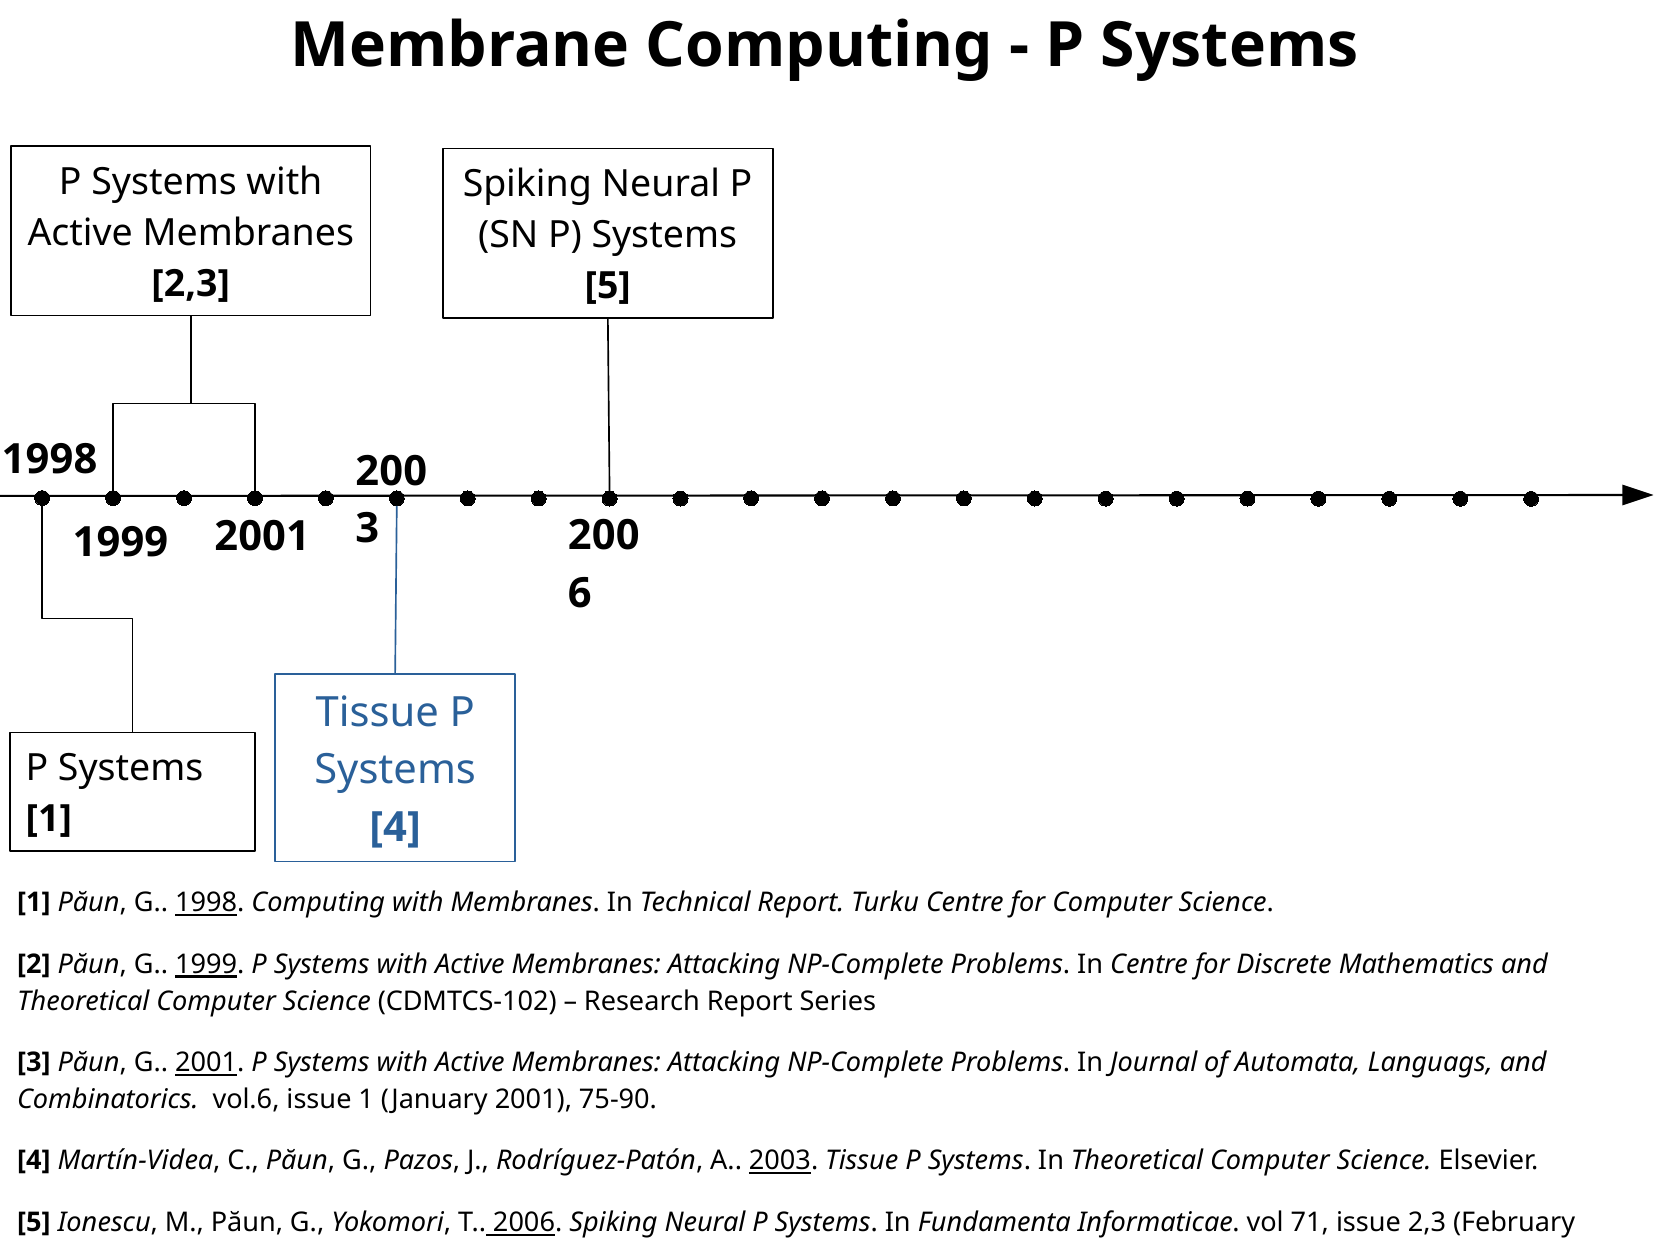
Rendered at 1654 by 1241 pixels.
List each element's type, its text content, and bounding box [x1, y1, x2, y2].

text_box [1098, 491, 1114, 507]
text_box [1] Păun, G.. 1998. Computing with Membranes. In Technical Report. Turku Centre for Computer Science. [2] Păun, G.. 1999. P Systems with Active Membranes: Attacking NP-Complete Problems. In Centre for Discrete Mathematics and Theoretical Computer Science (CDMTCS-102) – Research Report Series [3] Păun, G.. 2001. P Systems with Active Membranes: Attacking NP-Complete Problems. In Journal of Automata, Languags, and Combinatorics. vol.6, issue 1 (January 2001), 75-90. [4] Martín-Videa, C., Păun, G., Pazos, J., Rodríguez-Patón, A.. 2003. Tissue P Systems. In Theoretical Computer Science. Elsevier. [5] Ionescu, M., Păun, G., Yokomori, T.. 2006. Spiking Neural P Systems. In Fundamenta Informaticae. vol 71, issue 2,3 (February 2006), 279-308. [2, 875, 1654, 1239]
text_box [1027, 490, 1043, 507]
text_box [1452, 491, 1468, 507]
text_box 1999 [57, 504, 186, 575]
text_box P Systems [1] [10, 732, 256, 799]
text_box [176, 490, 192, 506]
text_box [1381, 491, 1397, 507]
text_box [461, 490, 476, 506]
text_box [1523, 491, 1539, 507]
text_box [531, 490, 547, 506]
text_box [318, 490, 334, 506]
text_box P Systems with Active Membranes [2,3] [11, 146, 371, 262]
text_box [673, 491, 689, 507]
text_box [1310, 491, 1326, 507]
text_box [1239, 491, 1255, 507]
text_box 1998 [0, 421, 112, 492]
text_box 2006 [553, 497, 673, 568]
text_box [814, 490, 830, 506]
text_box [105, 490, 121, 504]
text_box [602, 491, 617, 497]
text_box 2003 [340, 432, 461, 503]
text_box 2001 [199, 498, 328, 569]
text_box [34, 490, 50, 506]
text_box [247, 490, 263, 498]
text_box [956, 490, 972, 506]
text_box [1169, 491, 1185, 507]
text_box Spiking Neural P (SN P) Systems [5] [442, 148, 773, 265]
text_box [743, 490, 759, 506]
text_box [885, 490, 901, 506]
title Membrane Computing - P Systems [0, 1, 1651, 84]
text_box Tissue P Systems [4] [275, 673, 516, 801]
